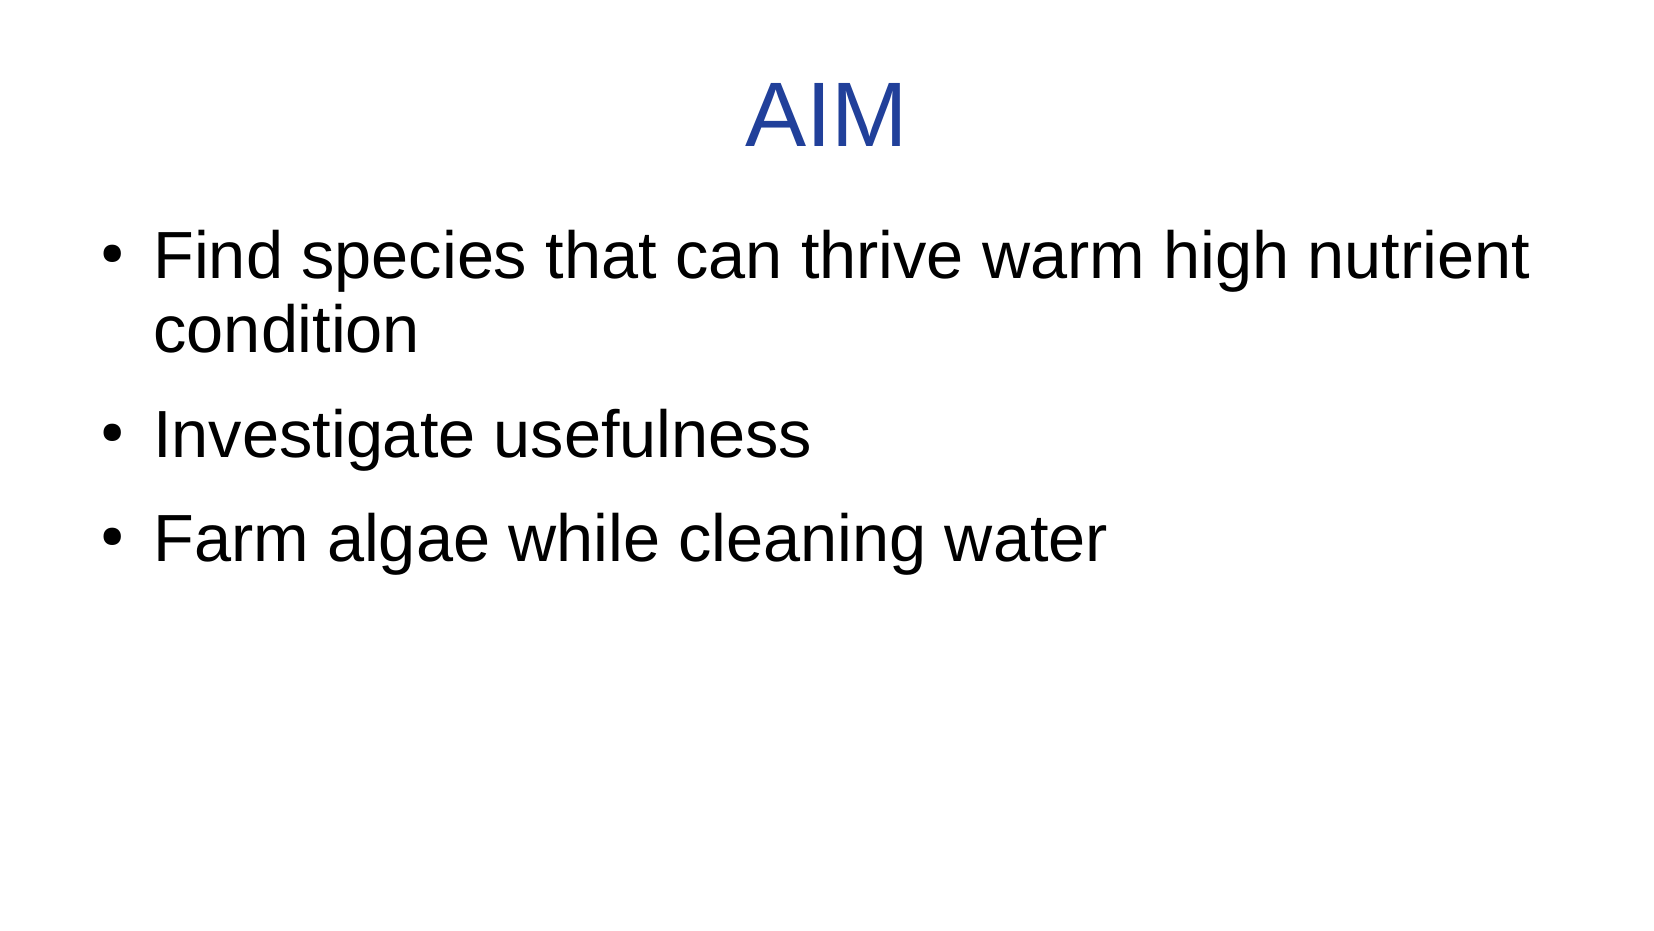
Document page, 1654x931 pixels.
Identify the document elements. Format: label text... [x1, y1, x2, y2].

list Find species that can thrive warm high nutrient condition Investigate usefulness Farm algae while cleaning water [82, 217, 1571, 758]
title AIM [82, 37, 1571, 193]
